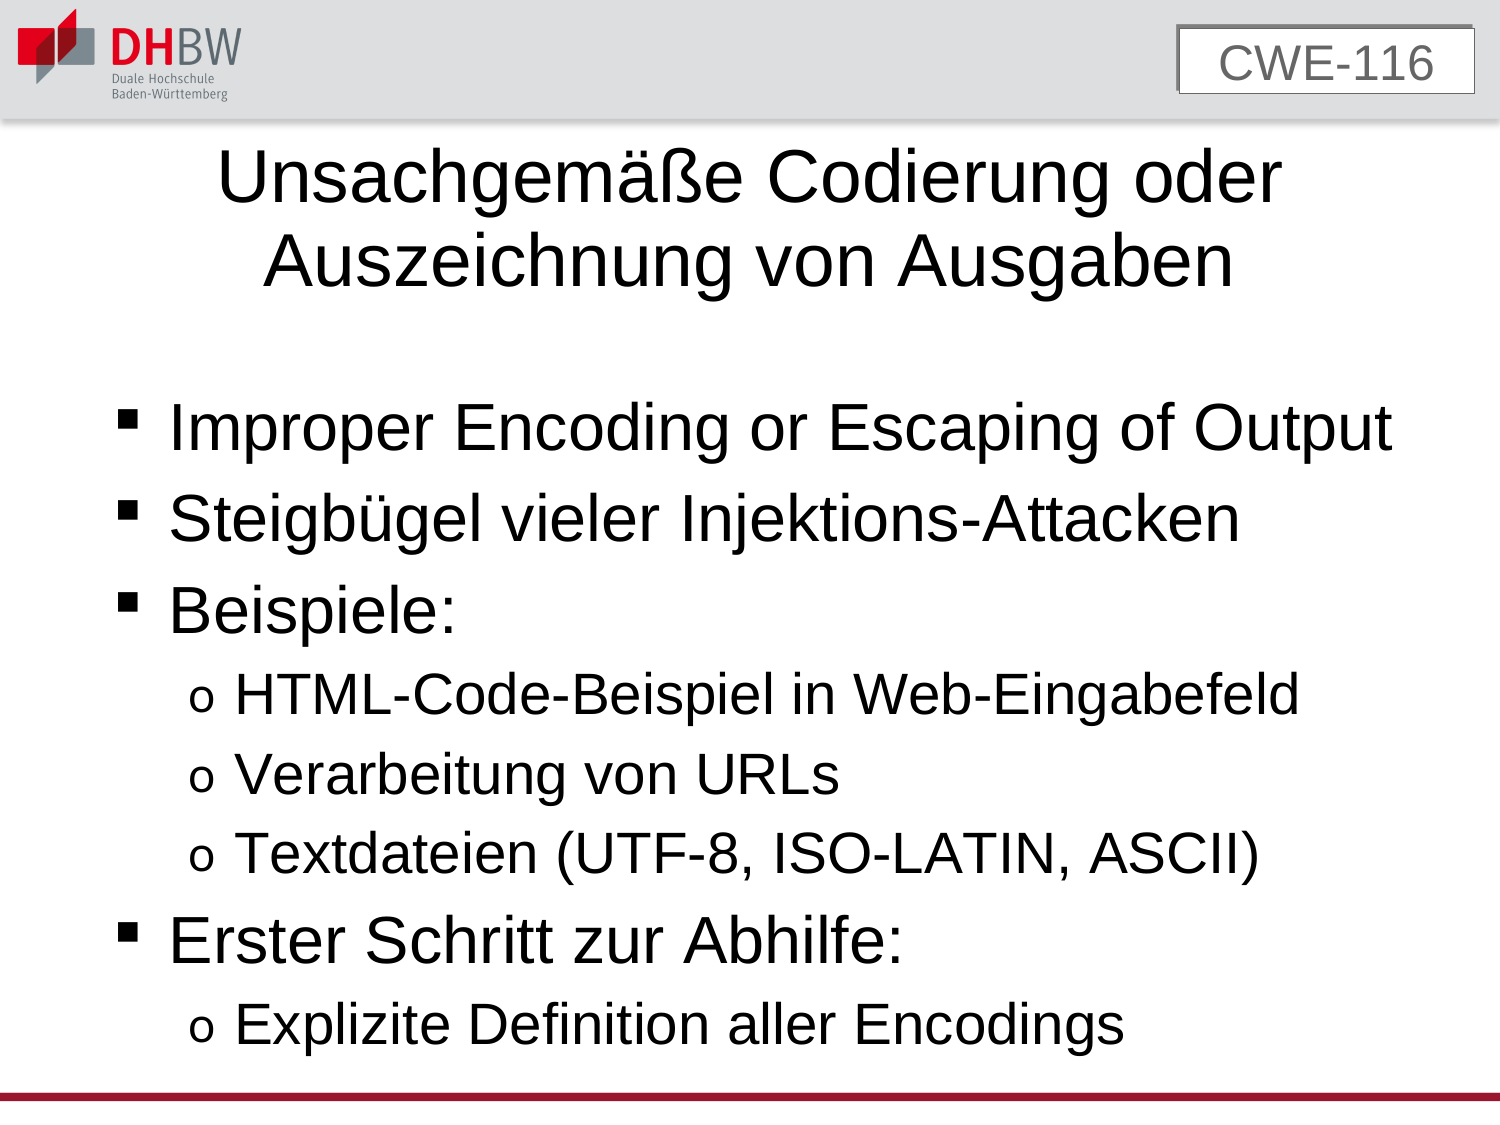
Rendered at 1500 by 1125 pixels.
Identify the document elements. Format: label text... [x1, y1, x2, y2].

picture [0, 0, 1500, 134]
list Improper Encoding or Escaping of Output Steigbügel vieler Injektions-Attacken Beispiele: HTML-Code-Beispiel in Web-Eingabefeld Verarbeitung von URLs Textdateien (UTF-8, ISO-LATIN, ASCII) Erster Schritt zur Abhilfe: Explizite Definition aller Encodings [112, 389, 1405, 1101]
title Unsachgemäße Codierung oder Auszeichnung von Ausgaben [0, 134, 1500, 303]
picture [0, 303, 1500, 1121]
text_box CWE-116 [1179, 28, 1475, 94]
